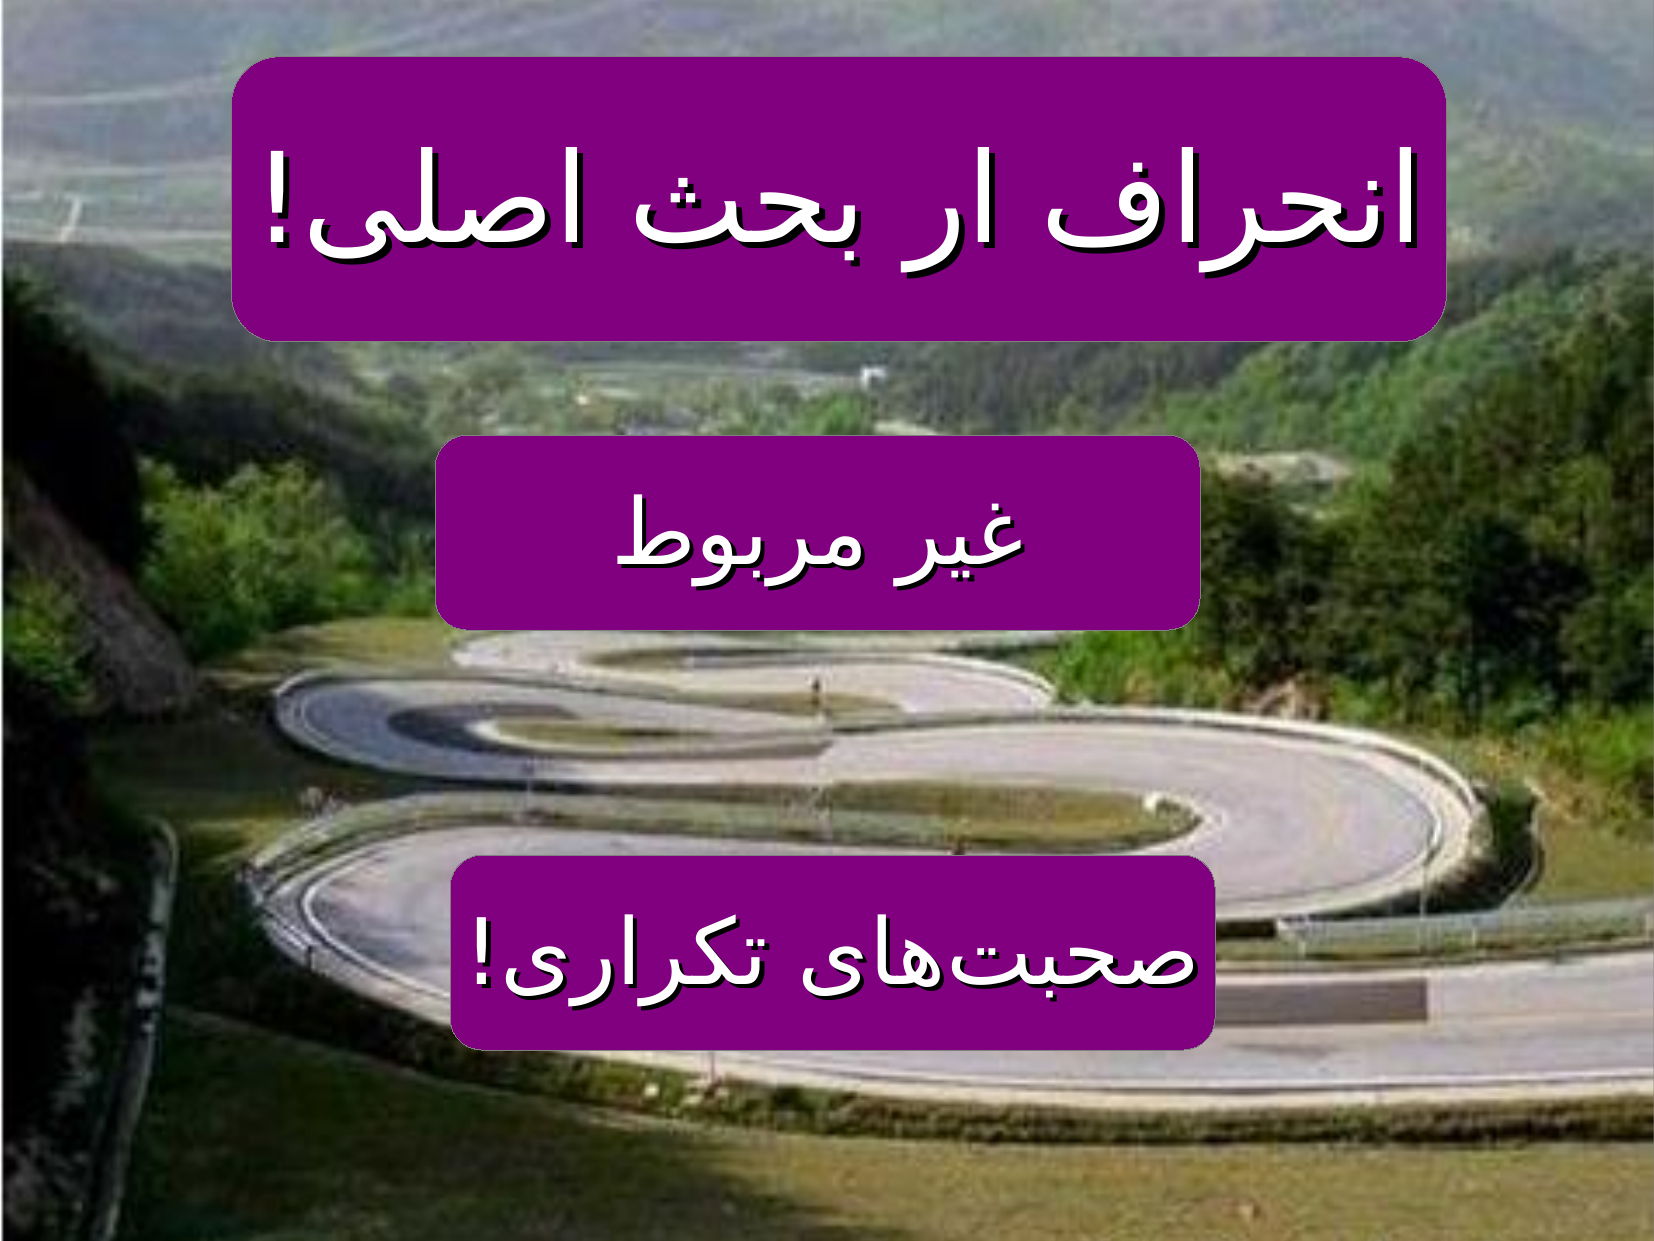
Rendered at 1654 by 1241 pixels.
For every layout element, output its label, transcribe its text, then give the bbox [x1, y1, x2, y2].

text_box غیر مربوط [435, 435, 1201, 631]
text_box انحراف ار بحث اصلی! [231, 56, 1447, 342]
picture [0, 0, 1654, 1241]
text_box صحبت‌های تکراری! [450, 855, 1216, 1051]
